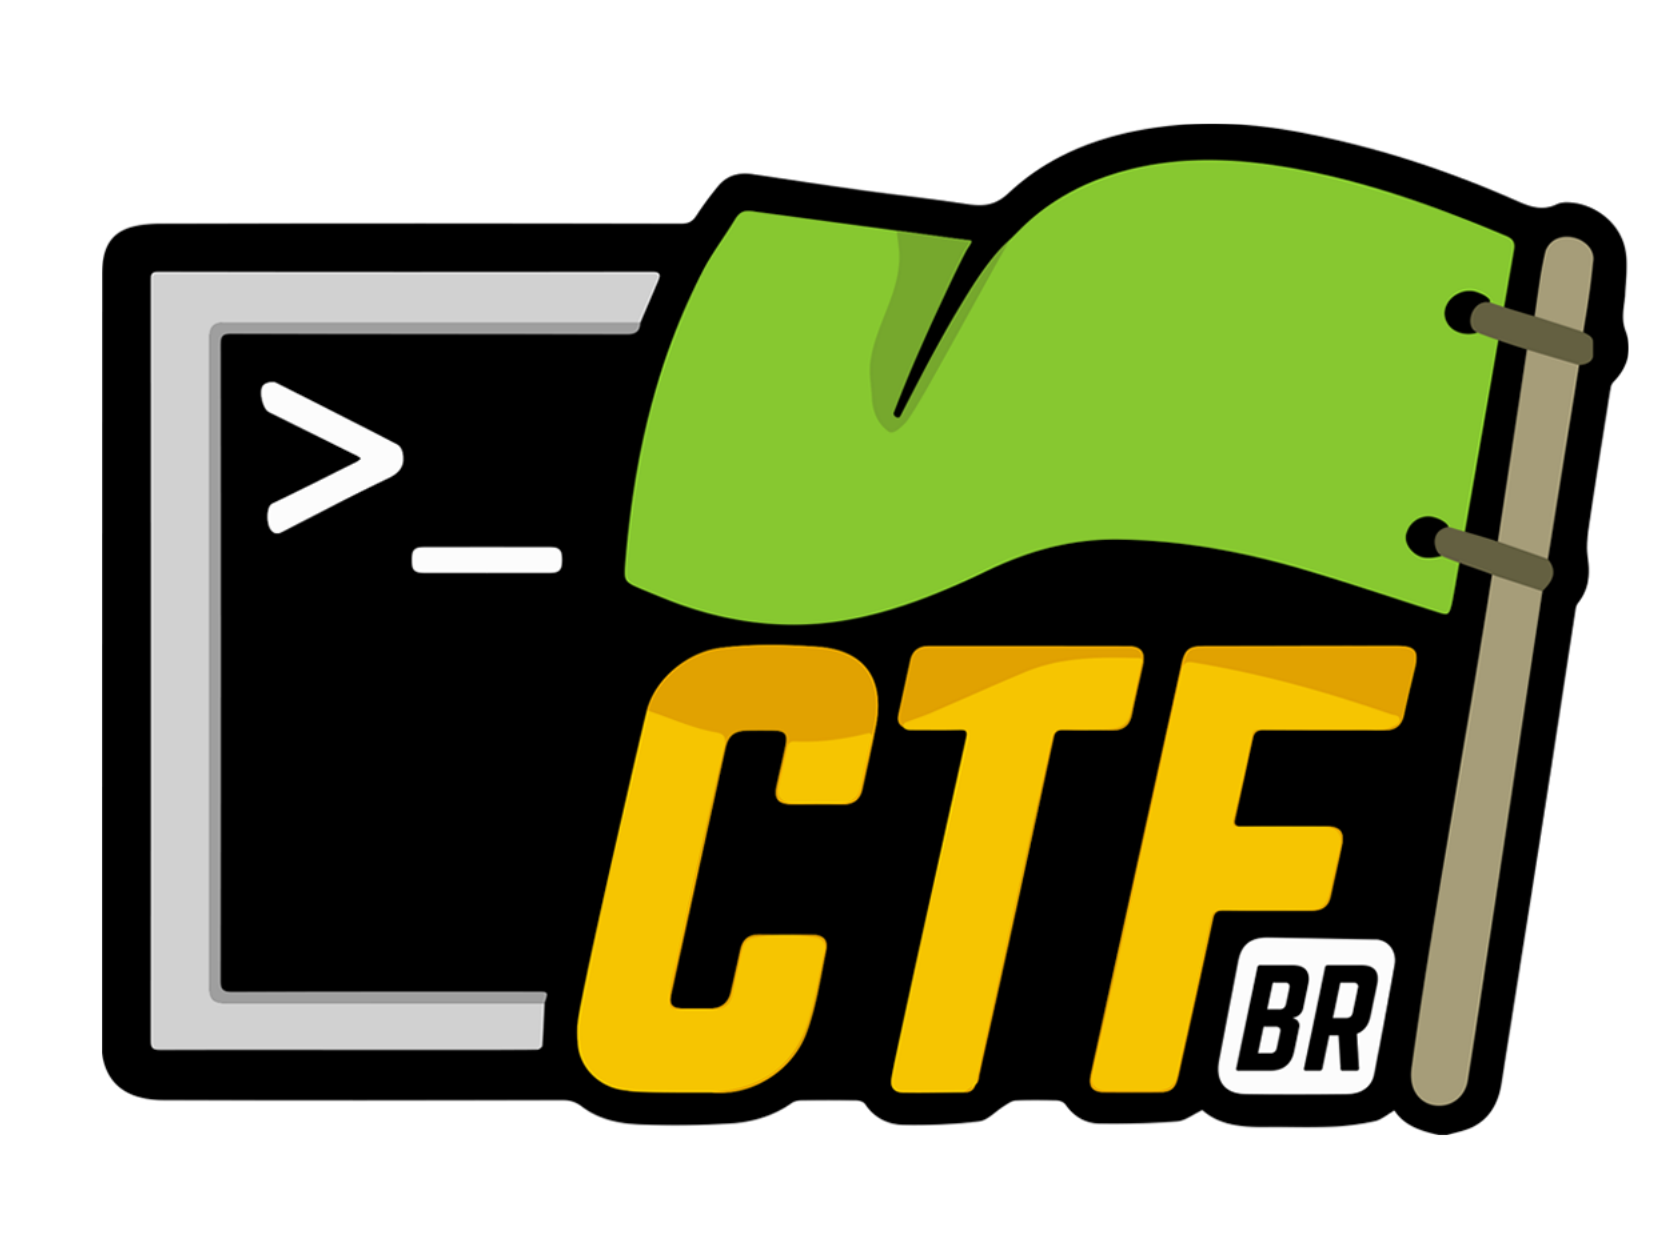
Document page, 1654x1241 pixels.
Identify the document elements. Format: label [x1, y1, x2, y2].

picture [38, 89, 1654, 1170]
